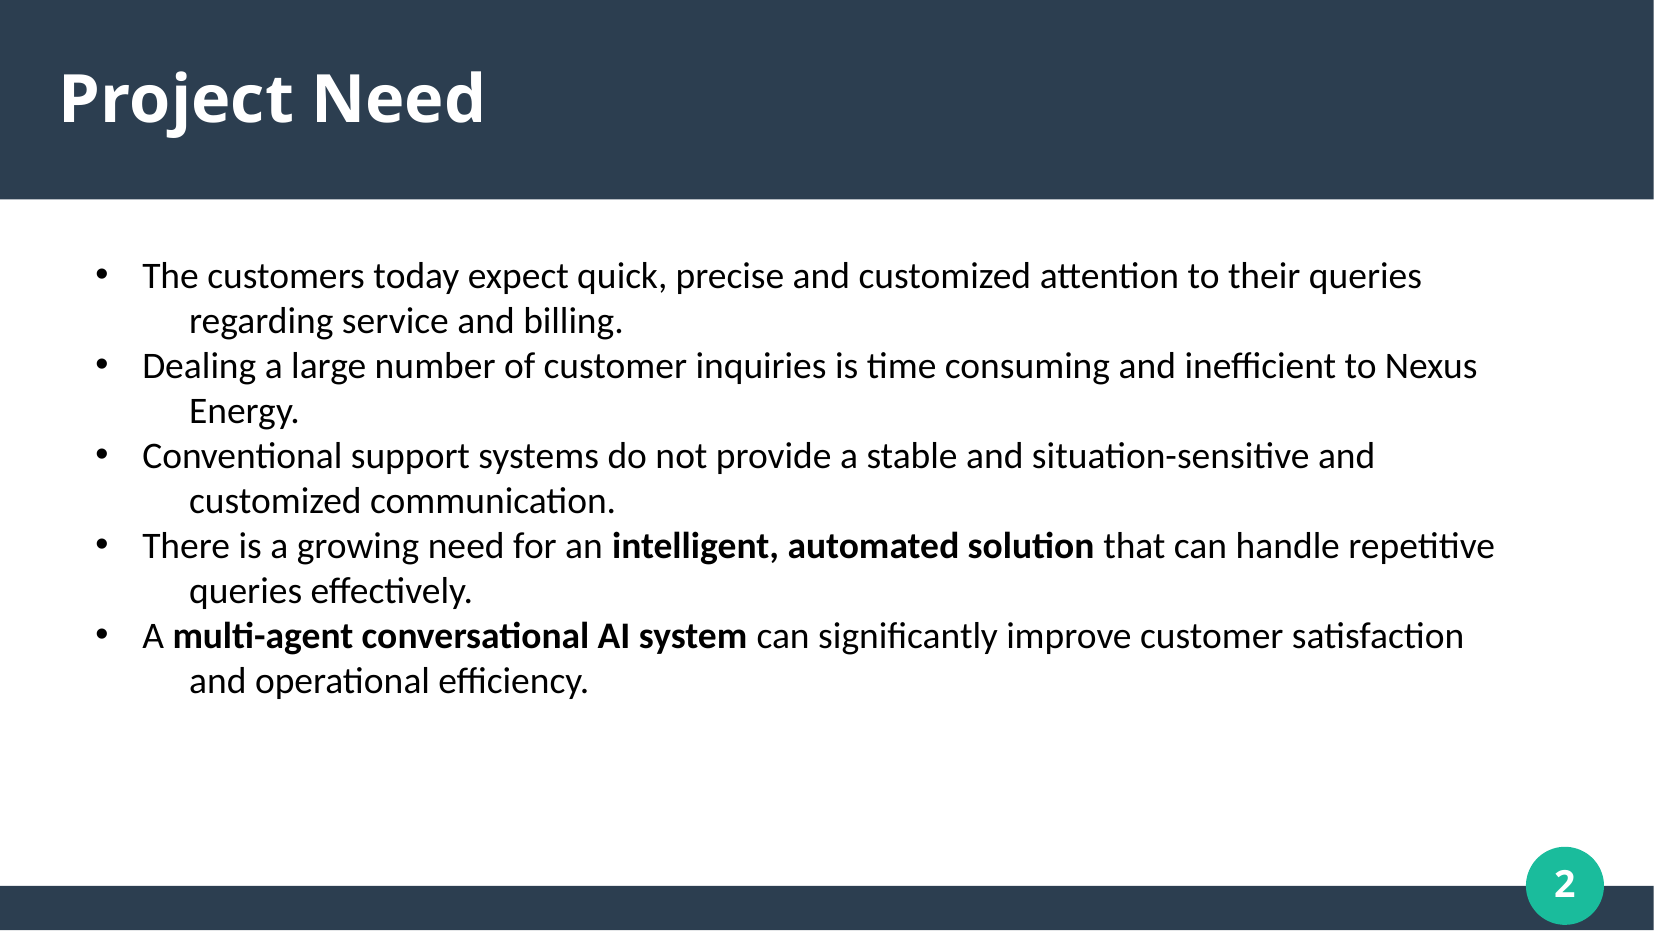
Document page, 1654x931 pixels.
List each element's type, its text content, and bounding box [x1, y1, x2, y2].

list [59, 243, 1595, 901]
text_box The customers today expect quick, precise and customized attention to their queries regarding service and billing. Dealing a large number of customer inquiries is time consuming and inefficient to Nexus Energy. Conventional support systems do not provide a stable and situation-sensitive and customized communication. There is a growing need for an intelligent, automated solution that can handle repetitive queries effectively. A multi-agent conversational AI system can significantly improve customer satisfaction and operational efficiency. [80, 243, 1546, 714]
title Project Need [59, 37, 1595, 156]
text_box [1505, 848, 1625, 923]
